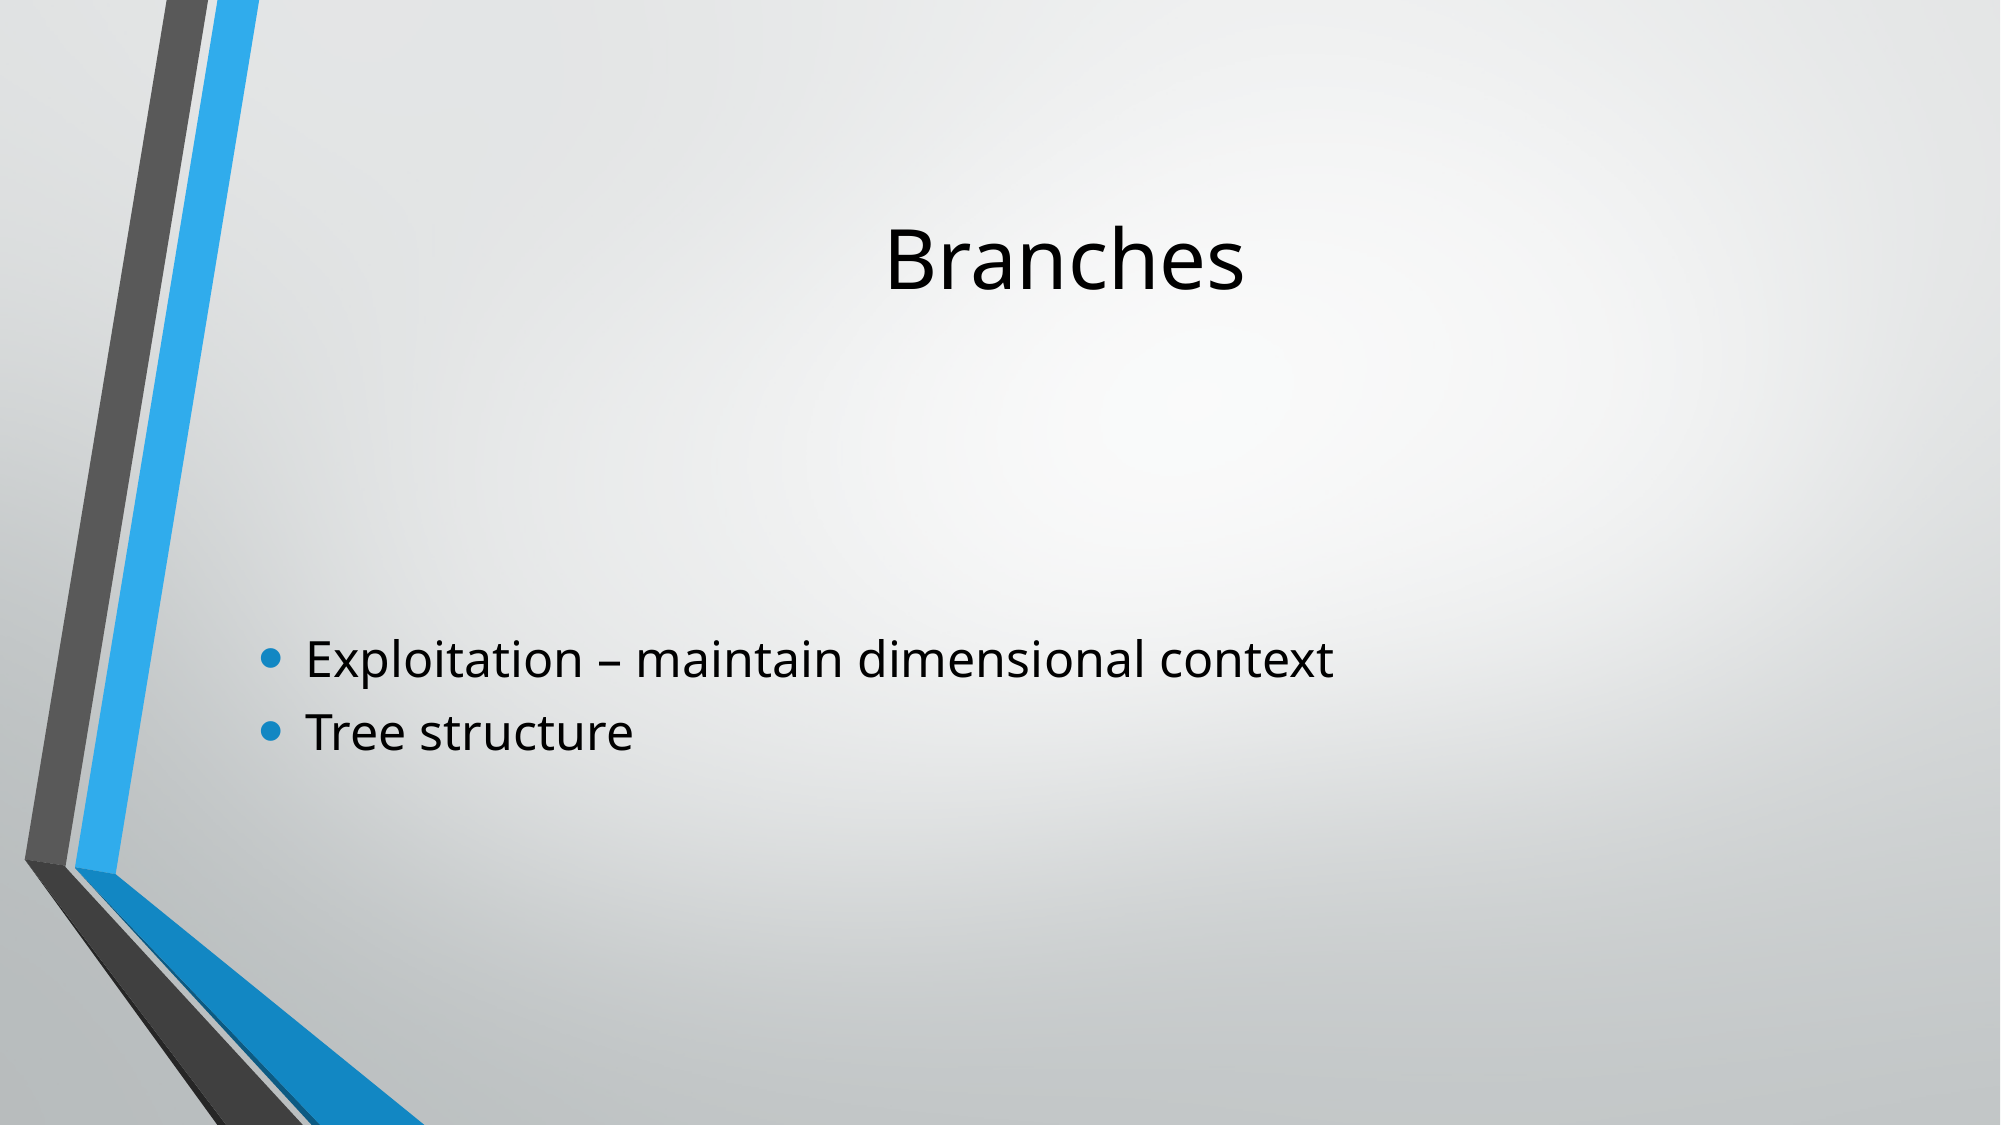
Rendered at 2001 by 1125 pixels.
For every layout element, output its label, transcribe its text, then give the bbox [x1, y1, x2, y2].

title Branches [243, 112, 1887, 400]
list Exploitation – maintain dimensional context Tree structure [243, 437, 1887, 950]
